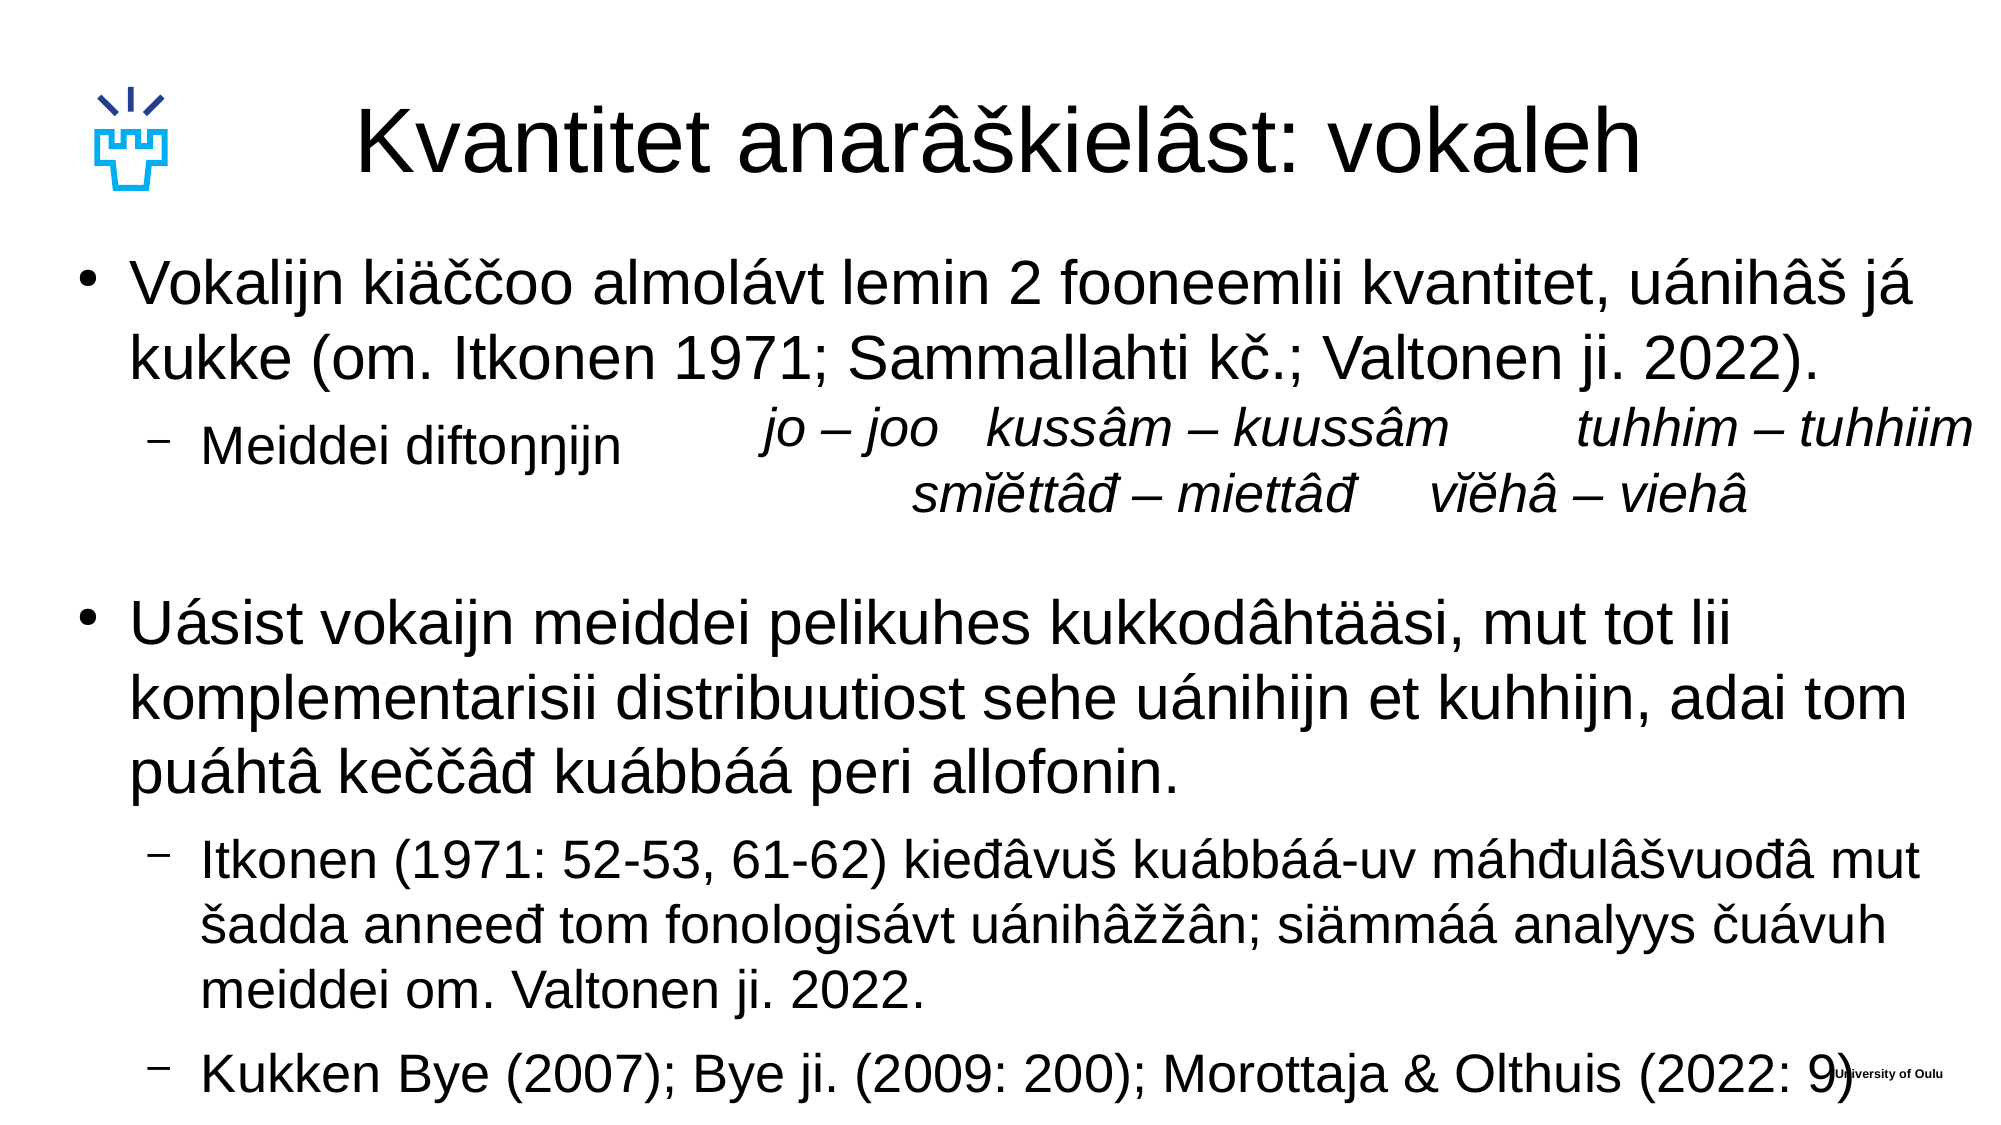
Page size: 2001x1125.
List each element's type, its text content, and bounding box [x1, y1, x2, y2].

text_box jo – joo kussâm – kuussâm tuhhim – tuhhiim smĭĕttâđ – miettâđ vĭĕhâ – viehâ [750, 383, 2000, 532]
title Kvantitet anarâškielâst: vokaleh [216, 38, 1784, 244]
list Vokalijn kiäččoo almolávt lemin 2 fooneemlii kvantitet, uánihâš já kukke (om. Itkonen 1971; Sammallahti kč.; Valtonen ji. 2022). Meiddei diftoŋŋijn Uásist vokaijn meiddei pelikuhes kukkodâhtääsi, mut tot lii komplementarisii distribuutiost sehe uánihijn et kuhhijn, adai tom puáhtâ keččâđ kuábbáá peri allofonin. Itkonen (1971: 52-53, 61-62) kieđâvuš kuábbáá-uv máhđulâšvuođâ mut šadda anneeđ tom fonologisávt uánihâžžân; siämmáá analyys čuávuh meiddei om. Valtonen ji. 2022. Kukken Bye (2007); Bye ji. (2009: 200); Morottaja & Olthuis (2022: 9) [59, 242, 2000, 1125]
